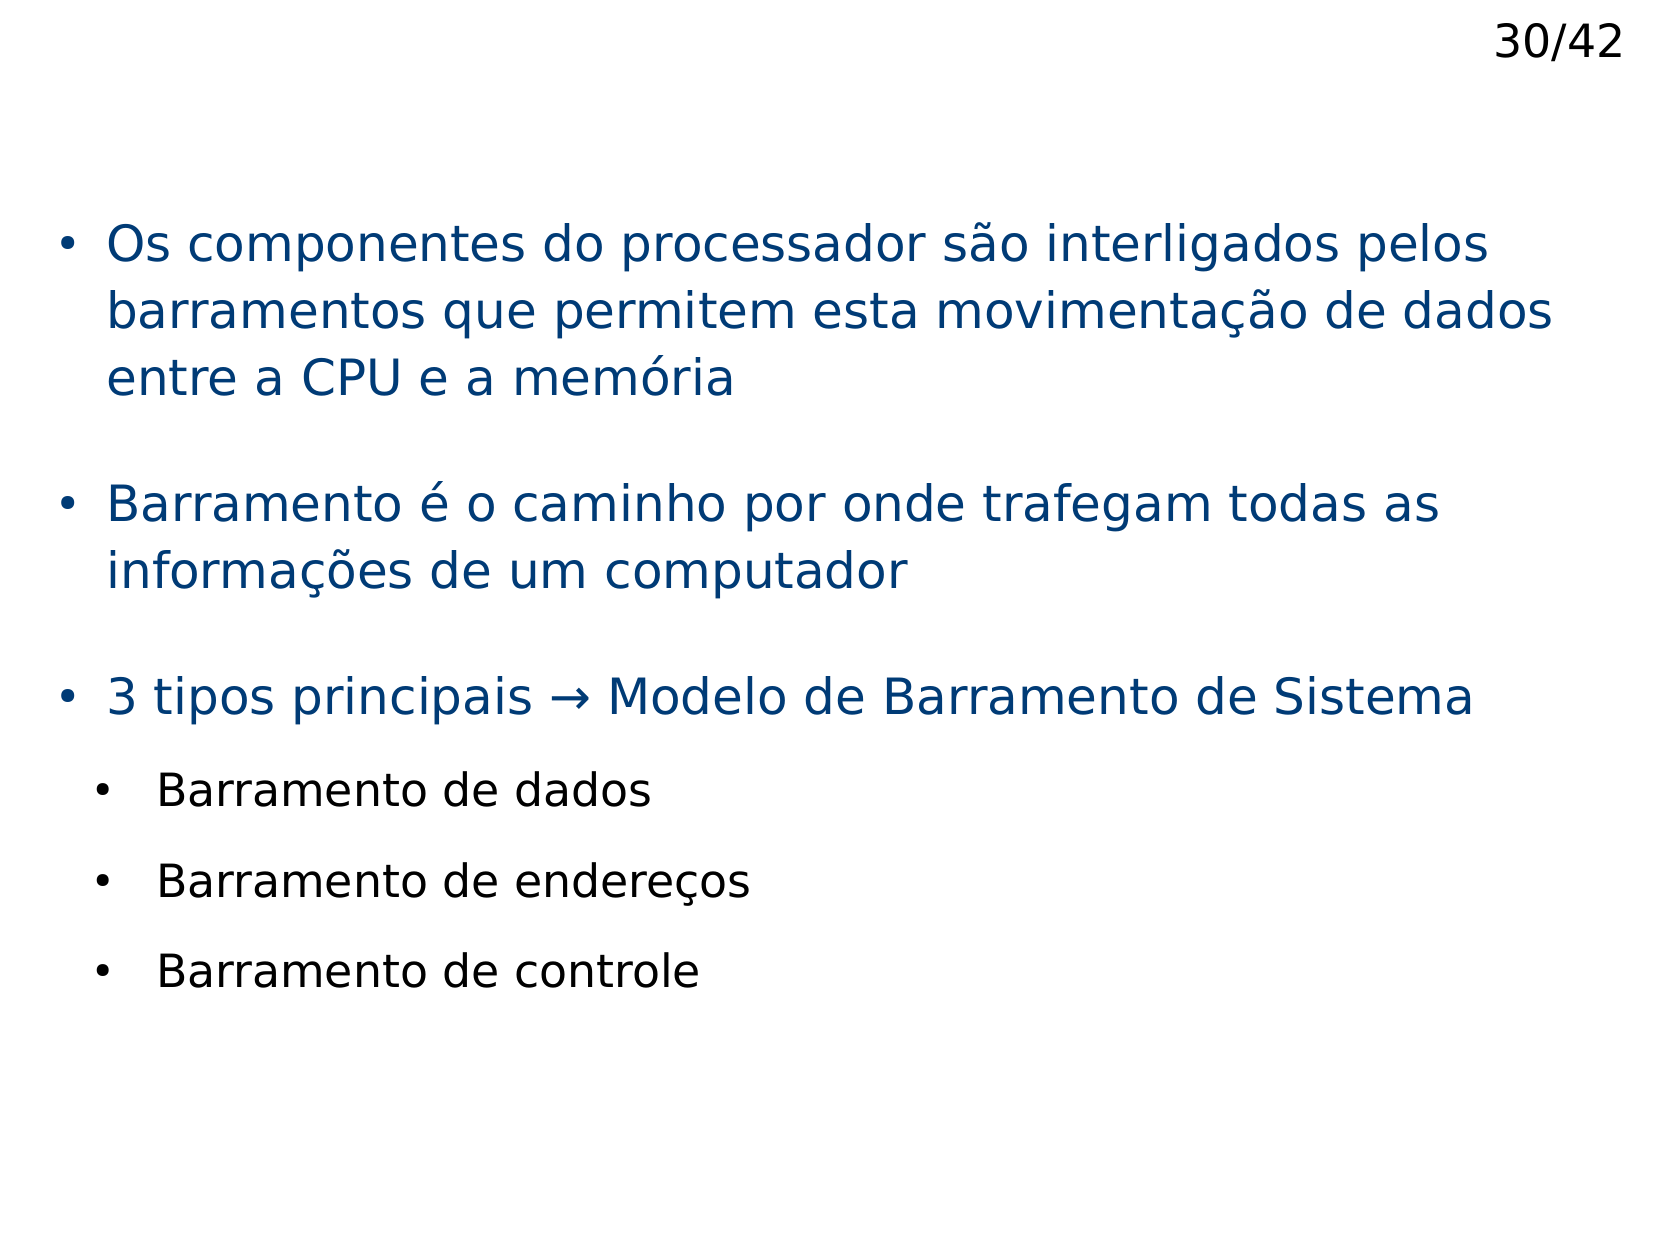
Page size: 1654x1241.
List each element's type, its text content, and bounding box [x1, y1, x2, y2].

list Os componentes do processador são interligados pelos barramentos que permitem esta movimentação de dados entre a CPU e a memória Barramento é o caminho por onde trafegam todas as informações de um computador 3 tipos principais → Modelo de Barramento de Sistema Barramento de dados Barramento de endereços Barramento de controle [59, 206, 1625, 1211]
